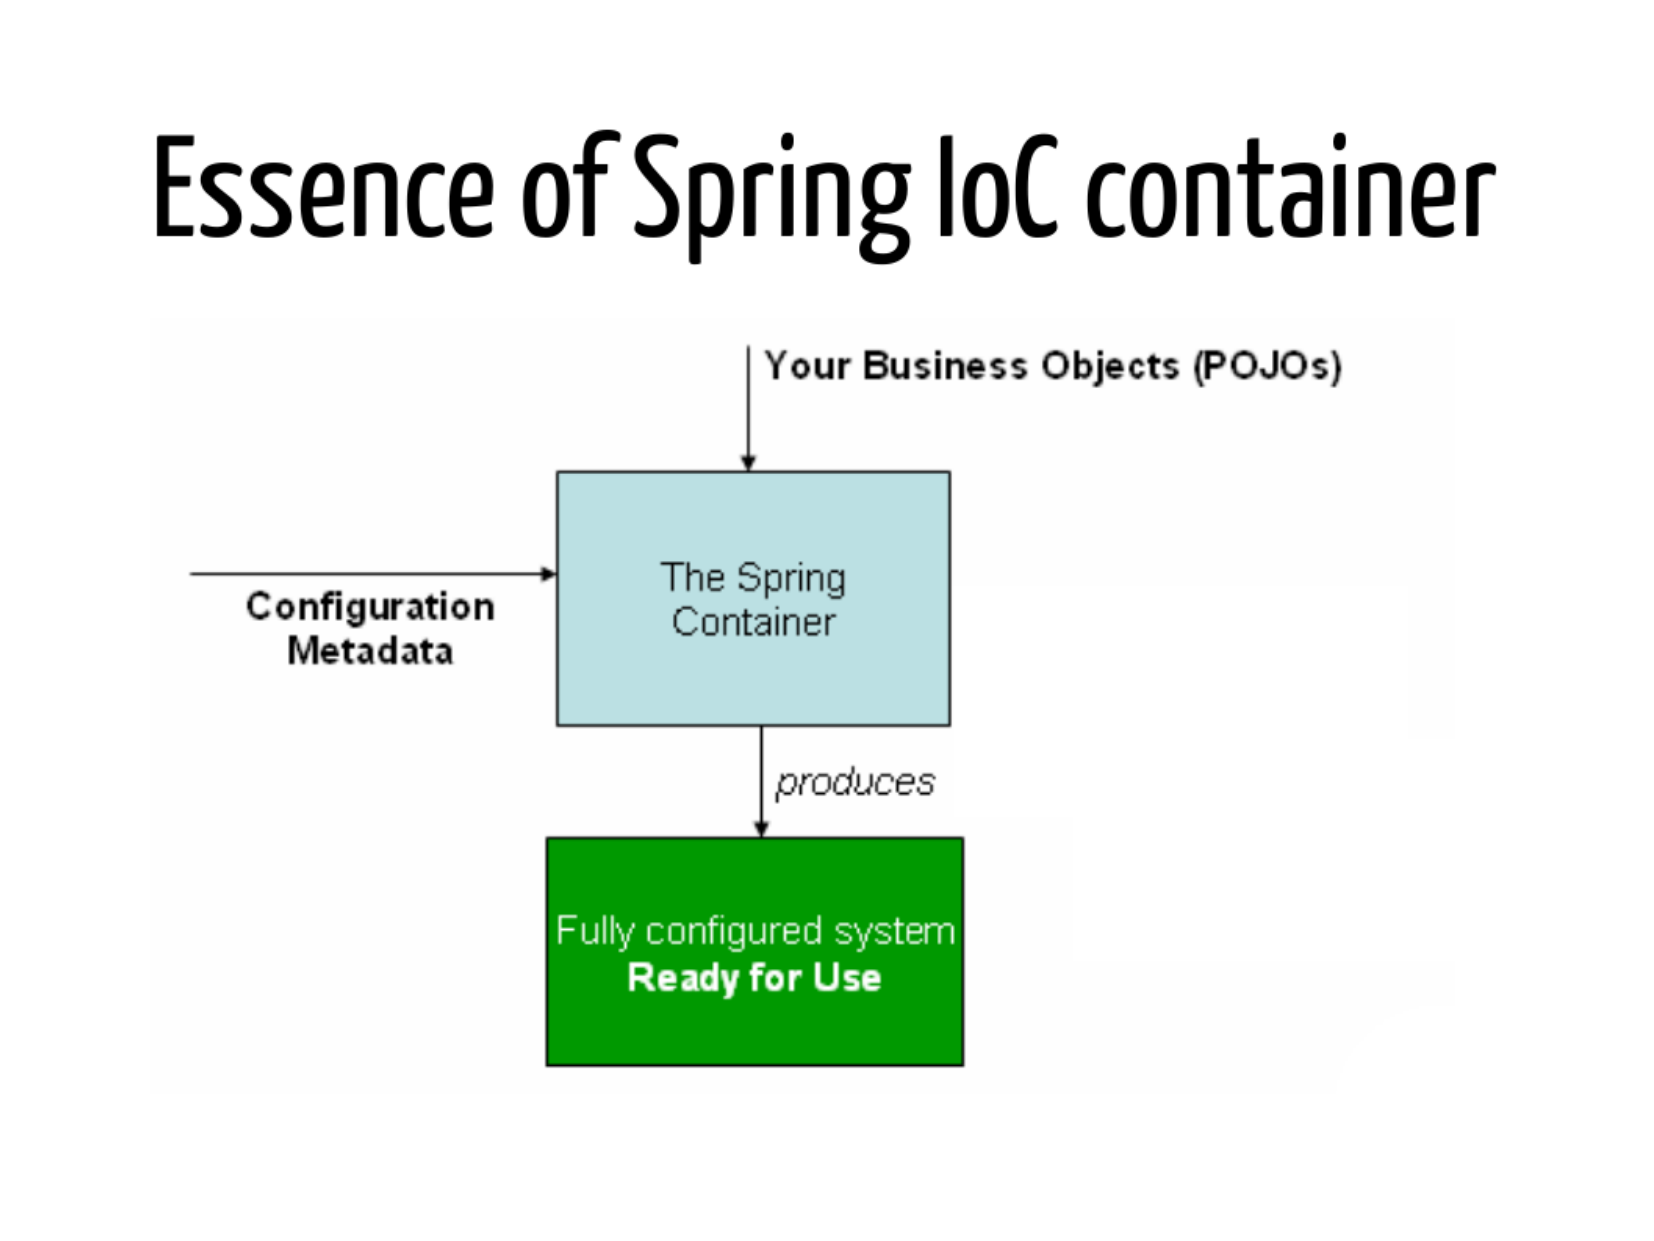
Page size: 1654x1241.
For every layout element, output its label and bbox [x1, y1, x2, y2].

picture [115, 105, 1551, 1213]
